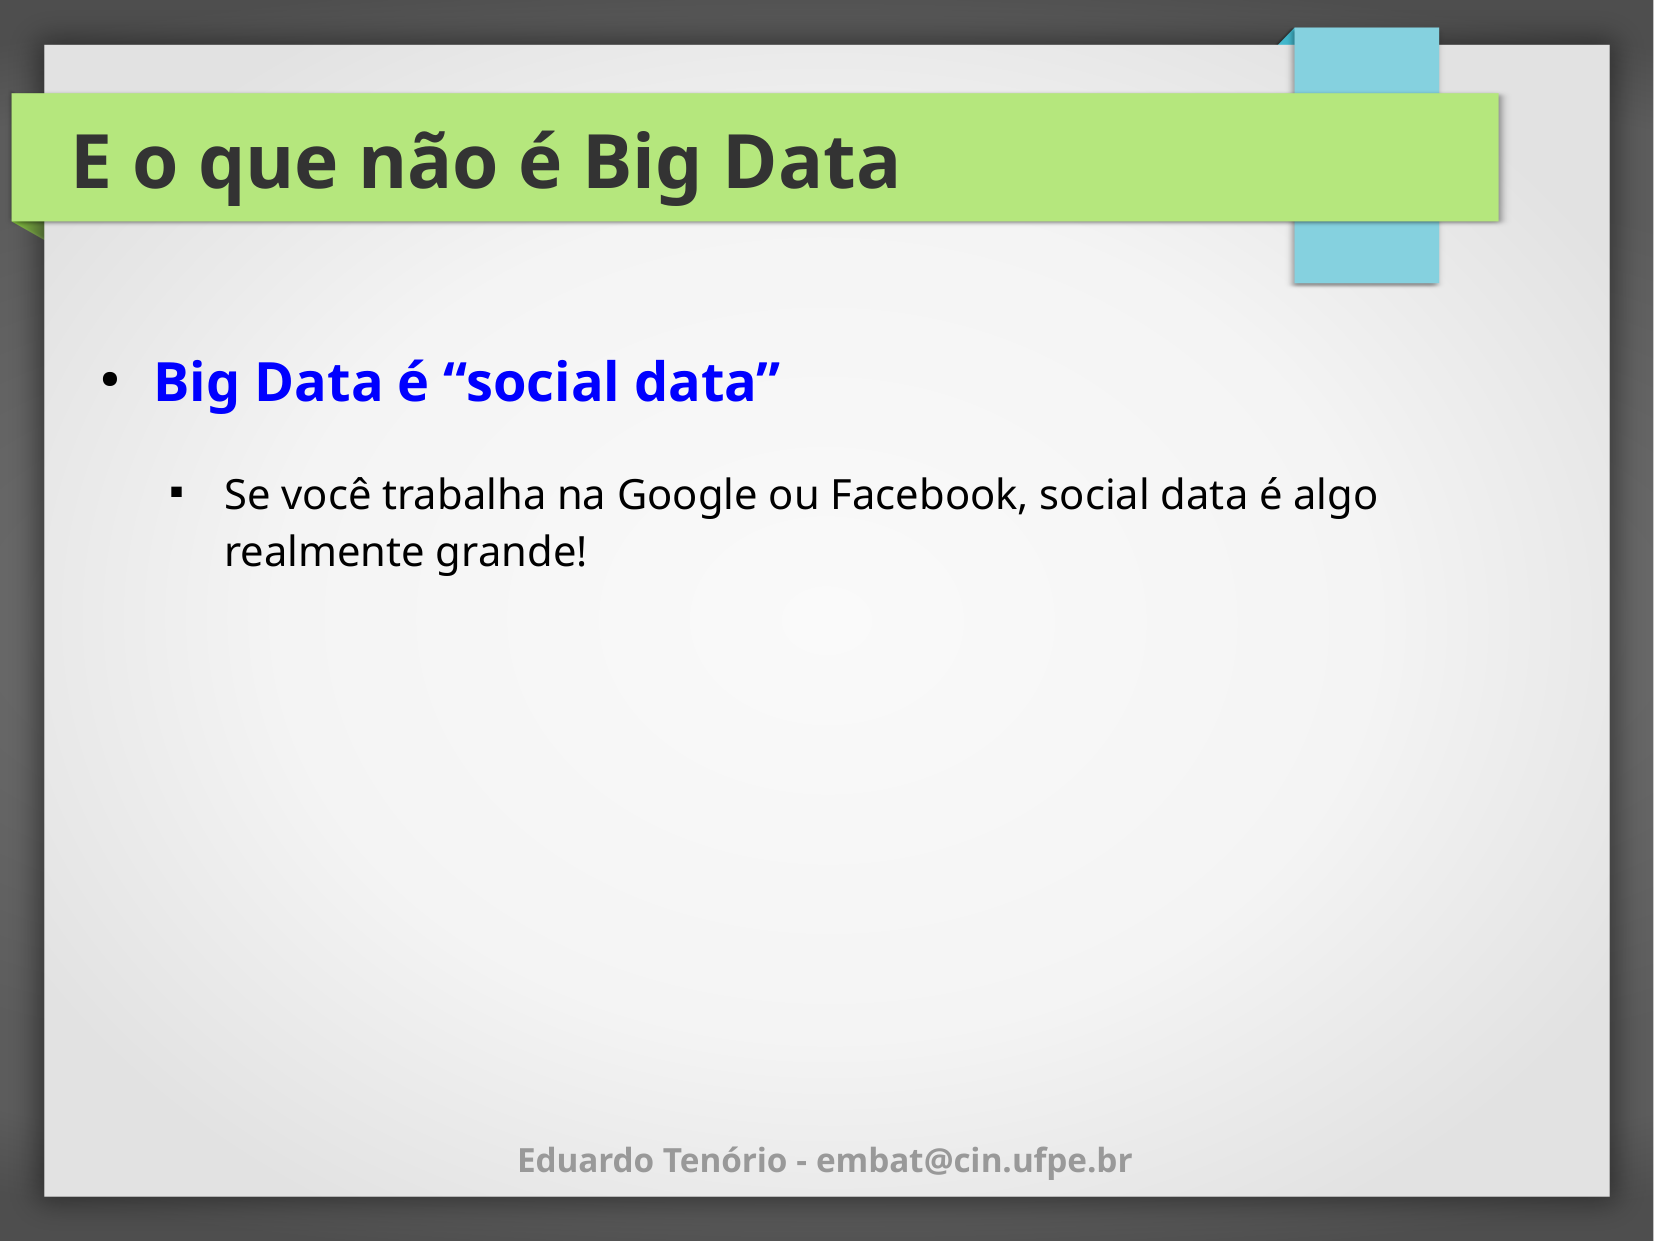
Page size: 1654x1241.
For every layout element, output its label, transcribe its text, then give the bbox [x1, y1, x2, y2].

list Se você trabalha na Google ou Facebook, social data é algo realmente grande! [82, 465, 1538, 1063]
text_box Eduardo Tenório - embat@cin.ufpe.br [45, 1130, 1606, 1201]
picture [0, 0, 1654, 1241]
title E o que não é Big Data [70, 97, 1229, 221]
list Big Data é “social data” [82, 343, 1538, 465]
